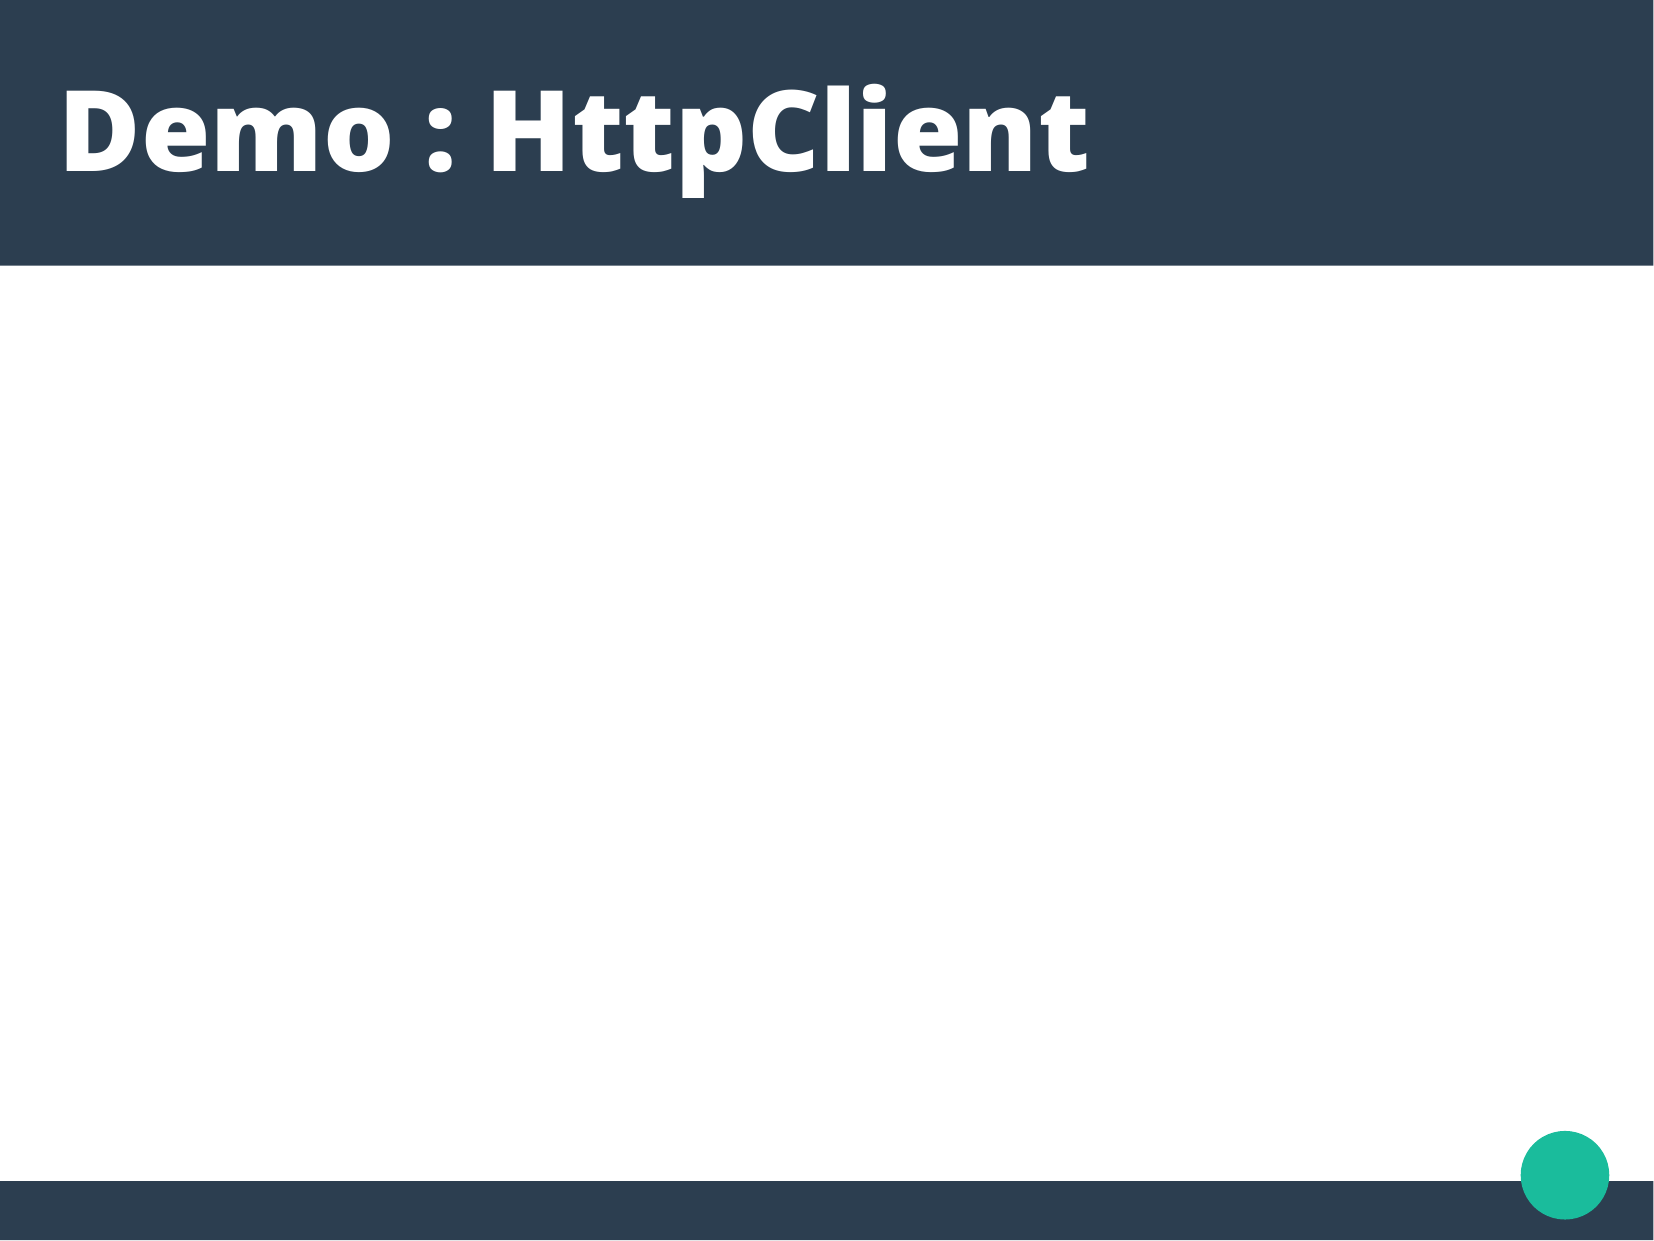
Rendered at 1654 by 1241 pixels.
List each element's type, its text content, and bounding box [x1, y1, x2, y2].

title Demo : HttpClient [59, 49, 1595, 207]
